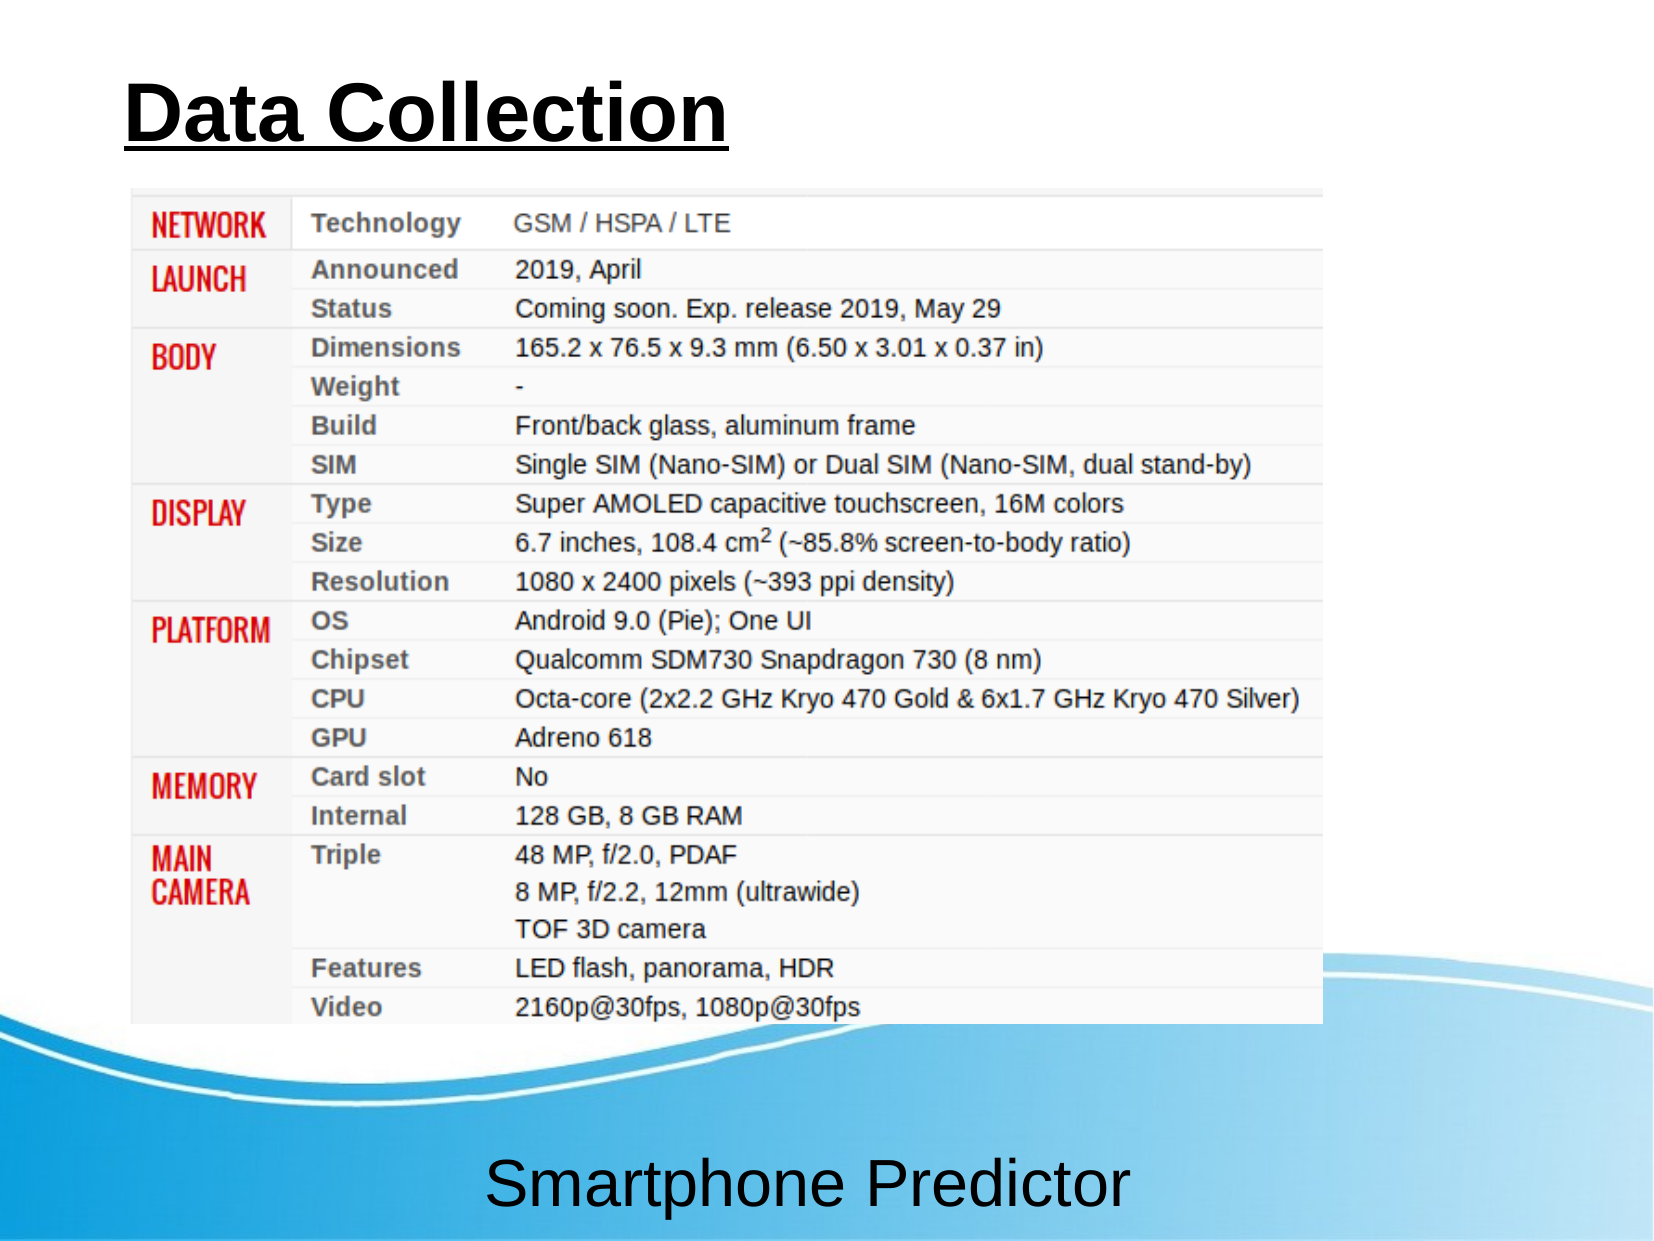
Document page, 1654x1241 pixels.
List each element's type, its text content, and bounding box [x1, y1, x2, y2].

picture [0, 188, 1654, 1241]
list Smartphone Predictor [413, 1145, 1264, 1231]
text_box Data Collection [108, 59, 745, 167]
